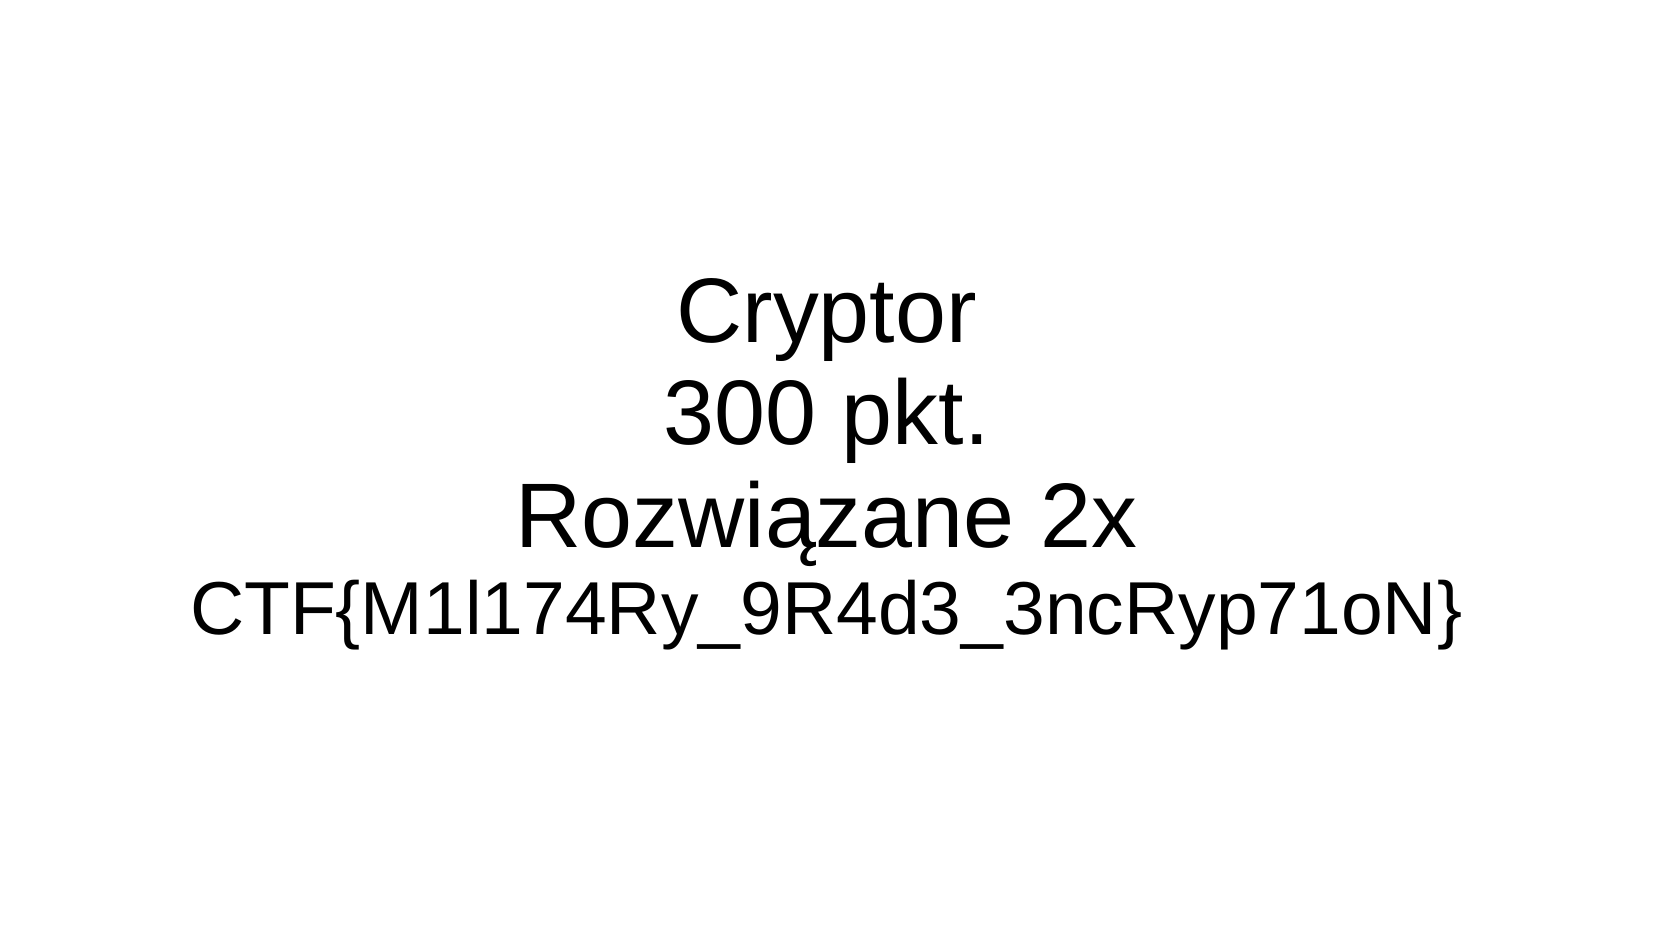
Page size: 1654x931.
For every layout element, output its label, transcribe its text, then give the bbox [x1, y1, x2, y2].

subtitle Cryptor 300 pkt. Rozwiązane 2x CTF{M1l174Ry_9R4d3_3ncRyp71oN} [82, 95, 1571, 815]
